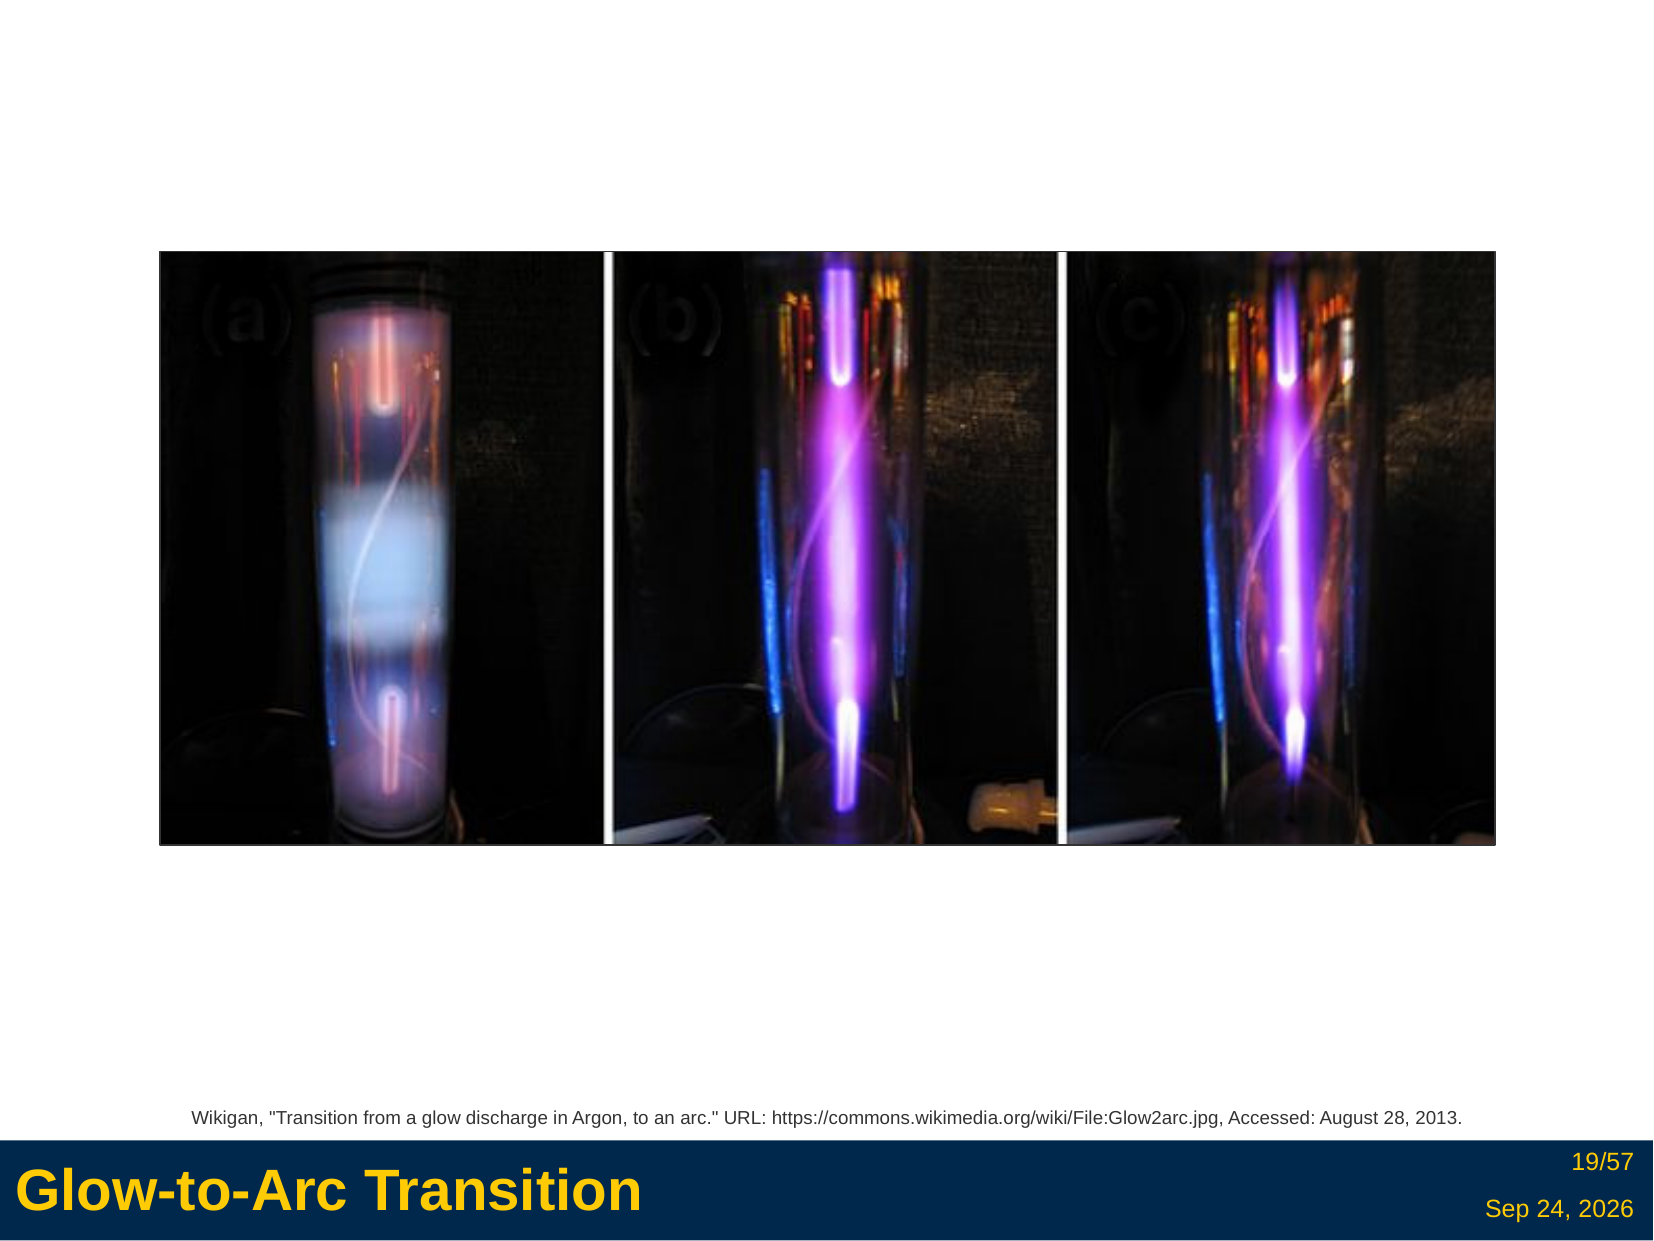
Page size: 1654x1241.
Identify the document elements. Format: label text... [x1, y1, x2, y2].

picture [160, 252, 1495, 845]
title Glow-to-Arc Transition [14, 1140, 1380, 1241]
